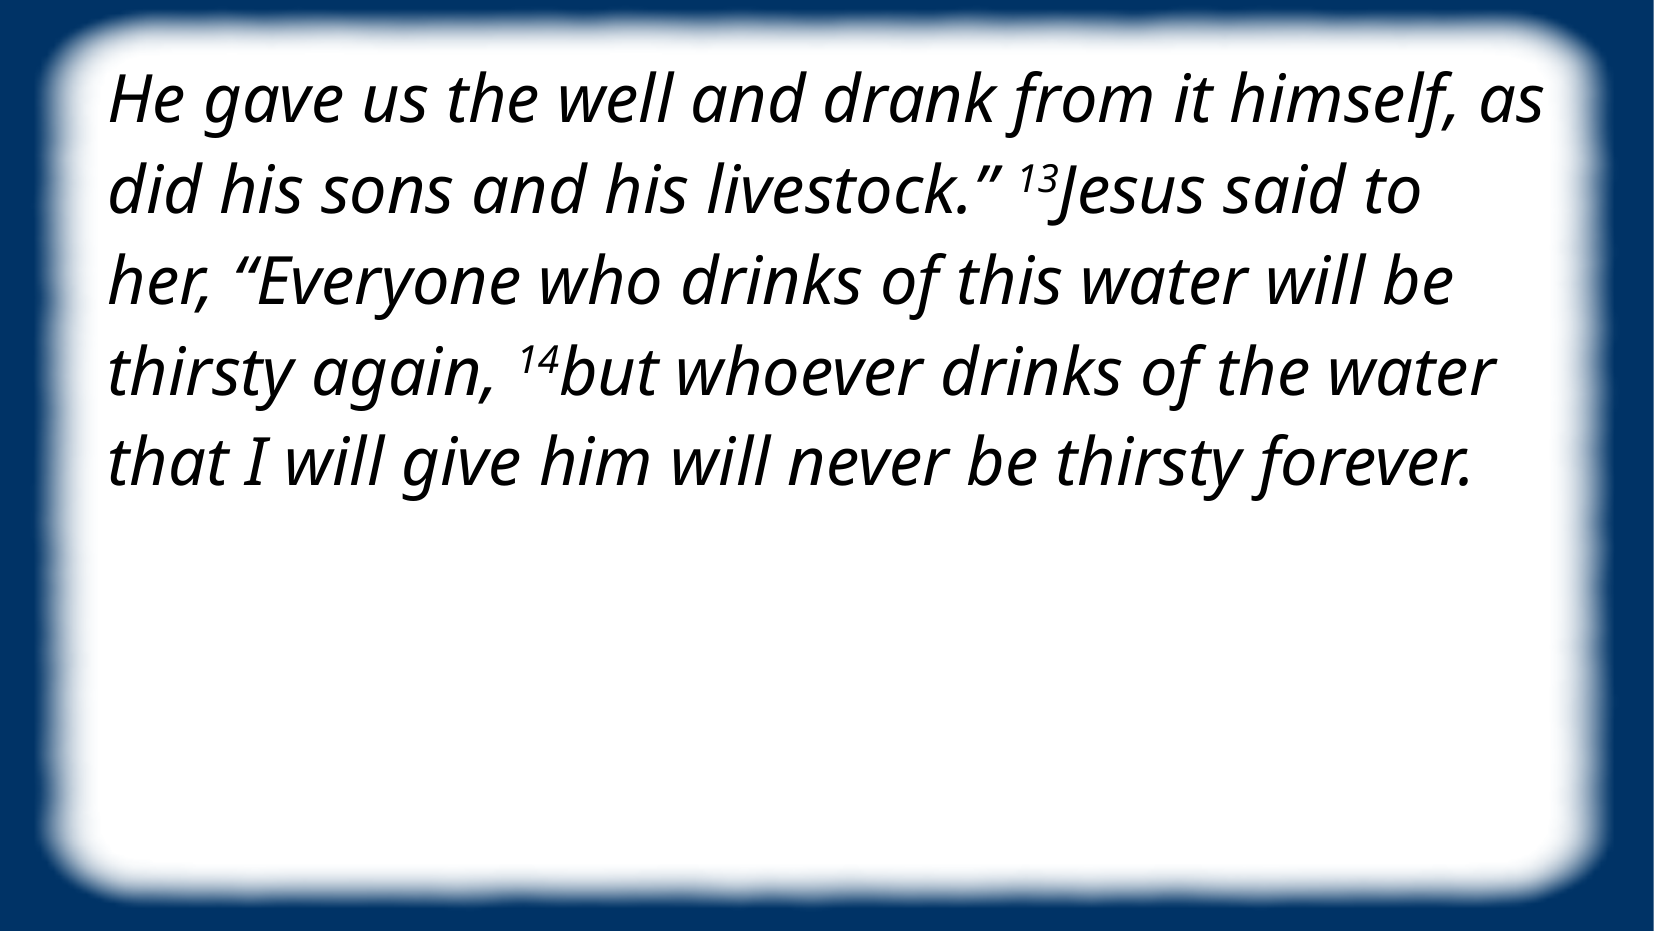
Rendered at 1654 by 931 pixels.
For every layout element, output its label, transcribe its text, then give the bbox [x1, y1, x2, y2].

picture [0, 0, 1654, 931]
text_box He gave us the well and drank from it himself, as did his sons and his livestock.” 13Jesus said to her, “Everyone who drinks of this water will be thirsty again, 14but whoever drinks of the water that I will give him will never be thirsty forever. [92, 43, 1563, 510]
